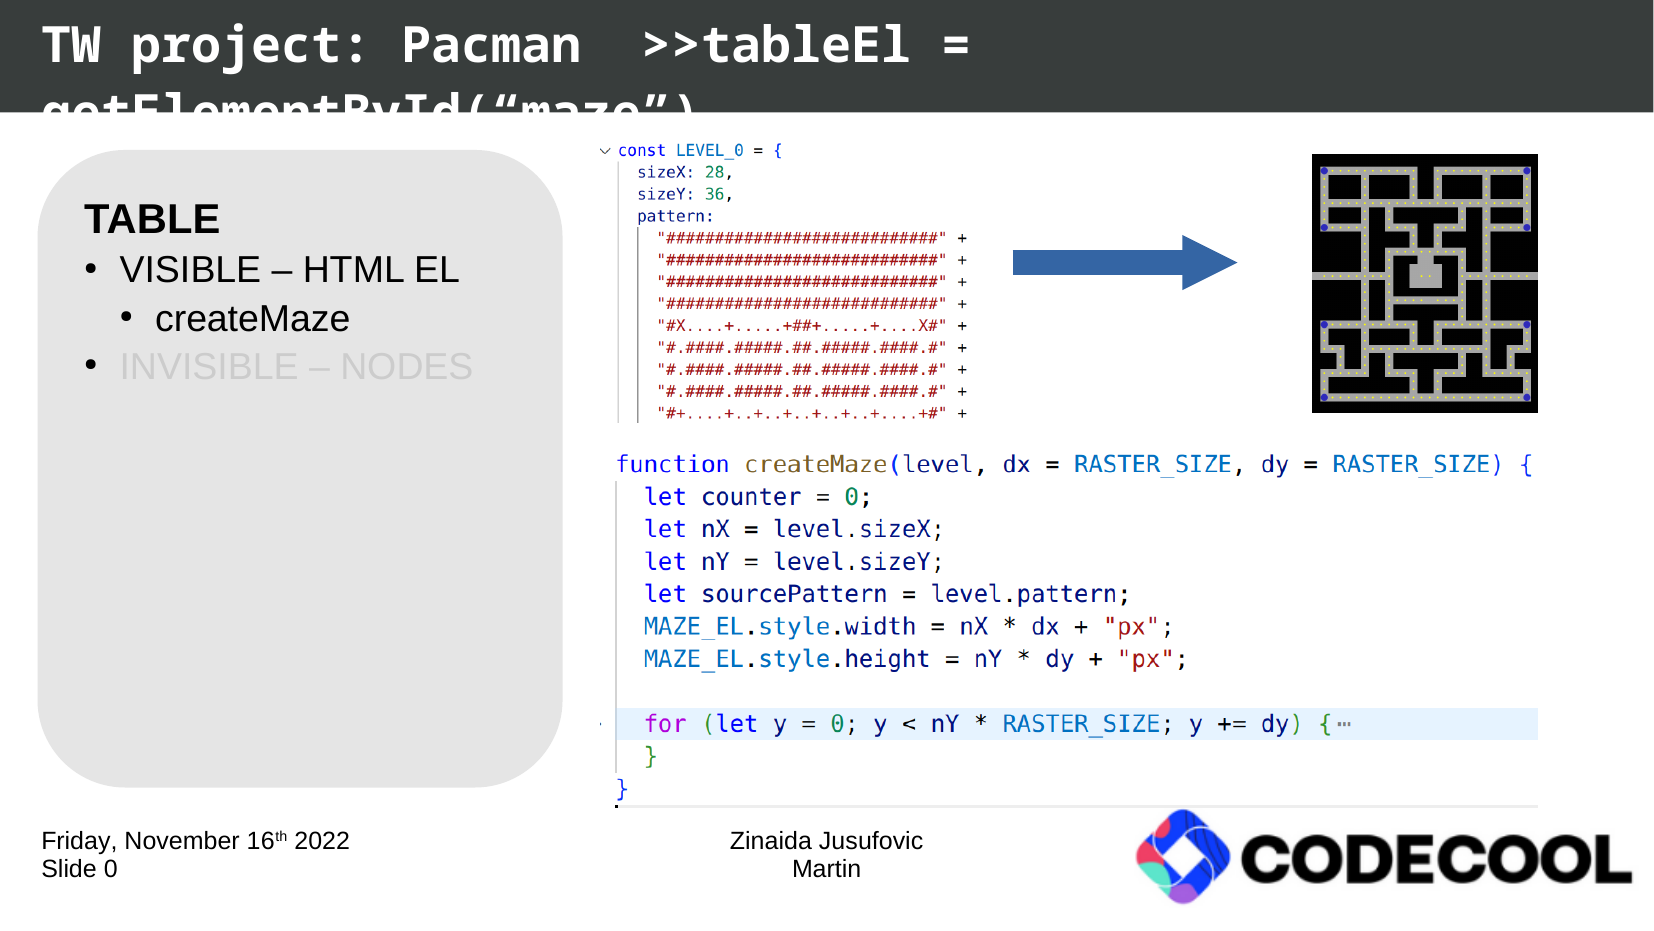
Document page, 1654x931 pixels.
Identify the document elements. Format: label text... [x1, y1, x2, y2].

text_box TABLE VISIBLE – HTML EL createMaze INVISIBLE – NODES [37, 149, 563, 788]
title TW project: Pacman >>tableEl = getElementById(“maze”) [41, 21, 1602, 134]
picture [600, 437, 1654, 931]
picture [600, 133, 976, 423]
picture [1312, 154, 1538, 413]
text_box [0, 0, 1654, 113]
text_box Friday, November 16th 2022 Slide 0 [41, 820, 449, 889]
text_box Zinaida Jusufovic Martin [658, 820, 996, 889]
